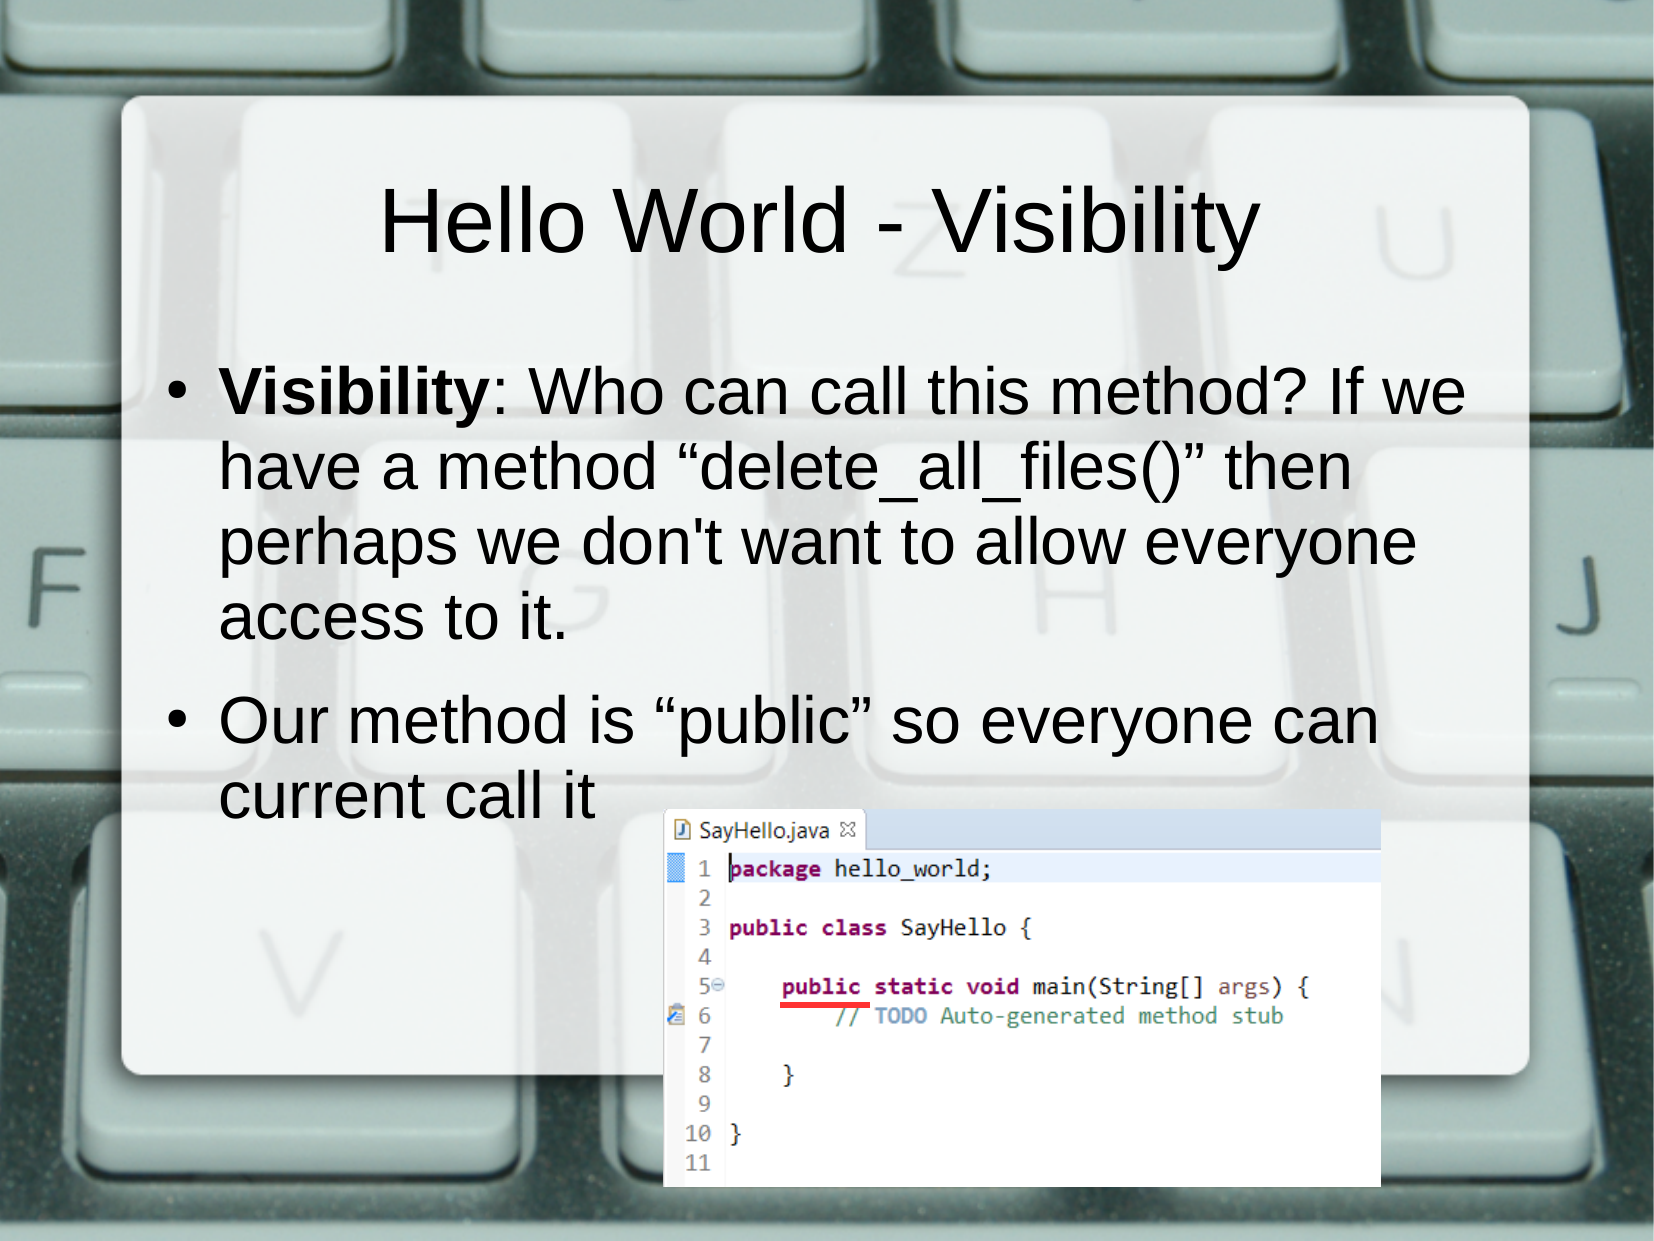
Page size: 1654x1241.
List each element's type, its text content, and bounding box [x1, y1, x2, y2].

title Hello World - Visibility [135, 117, 1506, 325]
list Visibility: Who can call this method? If we have a method “delete_all_files()” then perhaps we don't want to allow everyone access to it. Our method is “public” so everyone can current call it [147, 354, 1506, 1063]
picture [0, 0, 1654, 1241]
